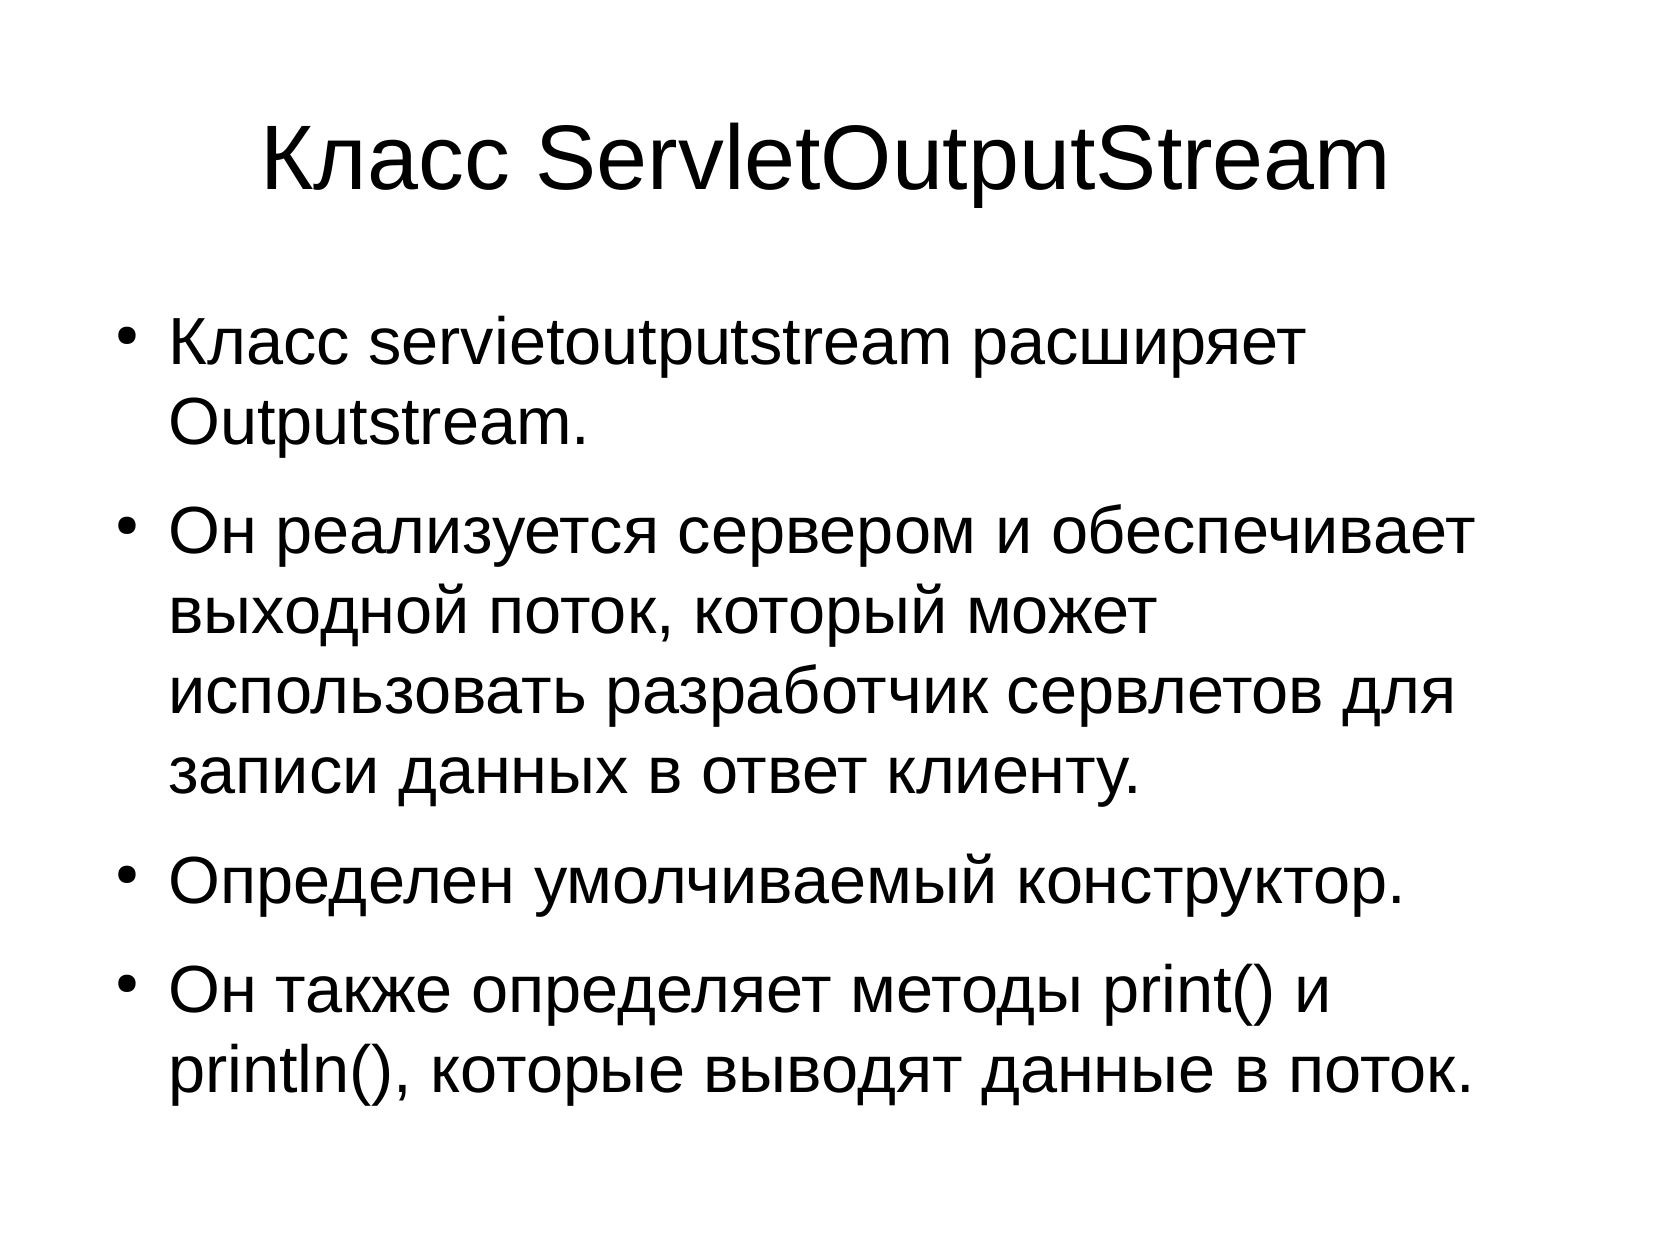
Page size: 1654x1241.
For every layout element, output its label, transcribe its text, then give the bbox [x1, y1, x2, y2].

list Класс servietoutputstream расширяет Outputstream. Он реализуется сервером и обеспечивает выходной поток, который может использовать разработчик сервлетов для записи данных в ответ клиенту. Определен умолчиваемый конструктор. Он также определяет методы print() и println(), которые выводят данные в поток. [82, 290, 1571, 1010]
title Класс ServletOutputStream [82, 49, 1571, 257]
